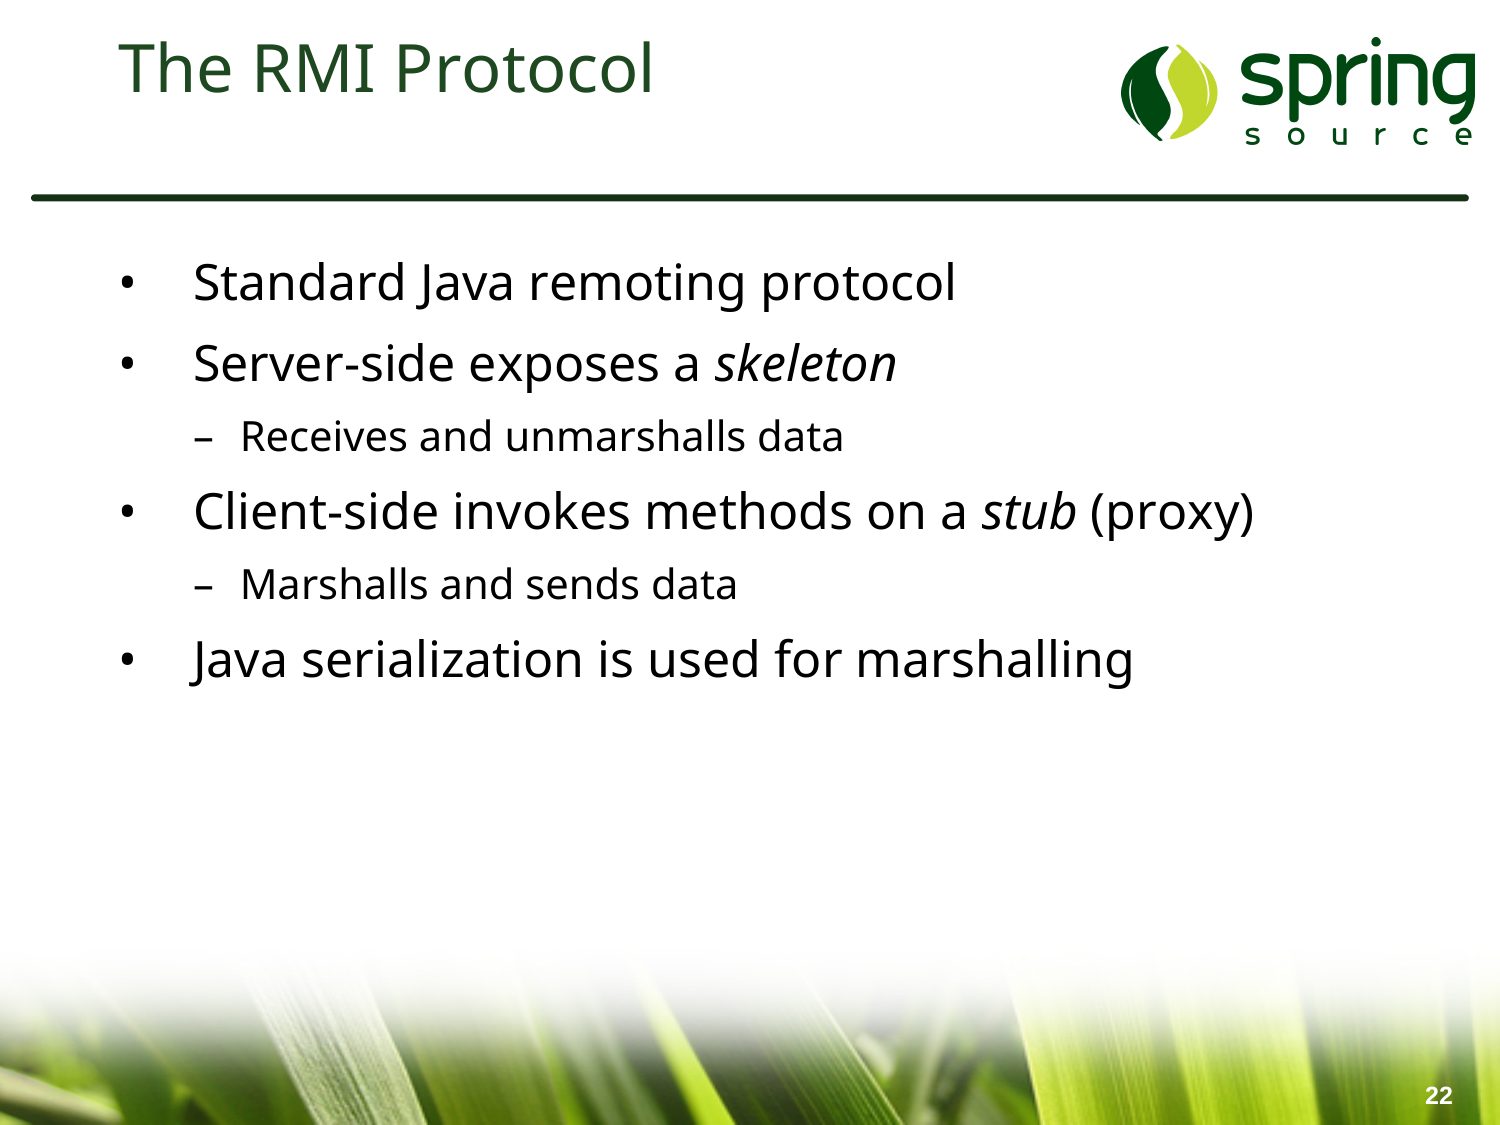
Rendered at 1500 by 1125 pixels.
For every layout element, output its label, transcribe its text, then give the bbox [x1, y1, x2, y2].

picture [1136, 37, 1475, 145]
picture [0, 944, 1500, 1125]
list Standard Java remoting protocol Server-side exposes a skeleton Receives and unmarshalls data Client-side invokes methods on a stub (proxy) Marshalls and sends data Java serialization is used for marshalling [103, 239, 1394, 903]
title The RMI Protocol [103, 13, 1136, 176]
